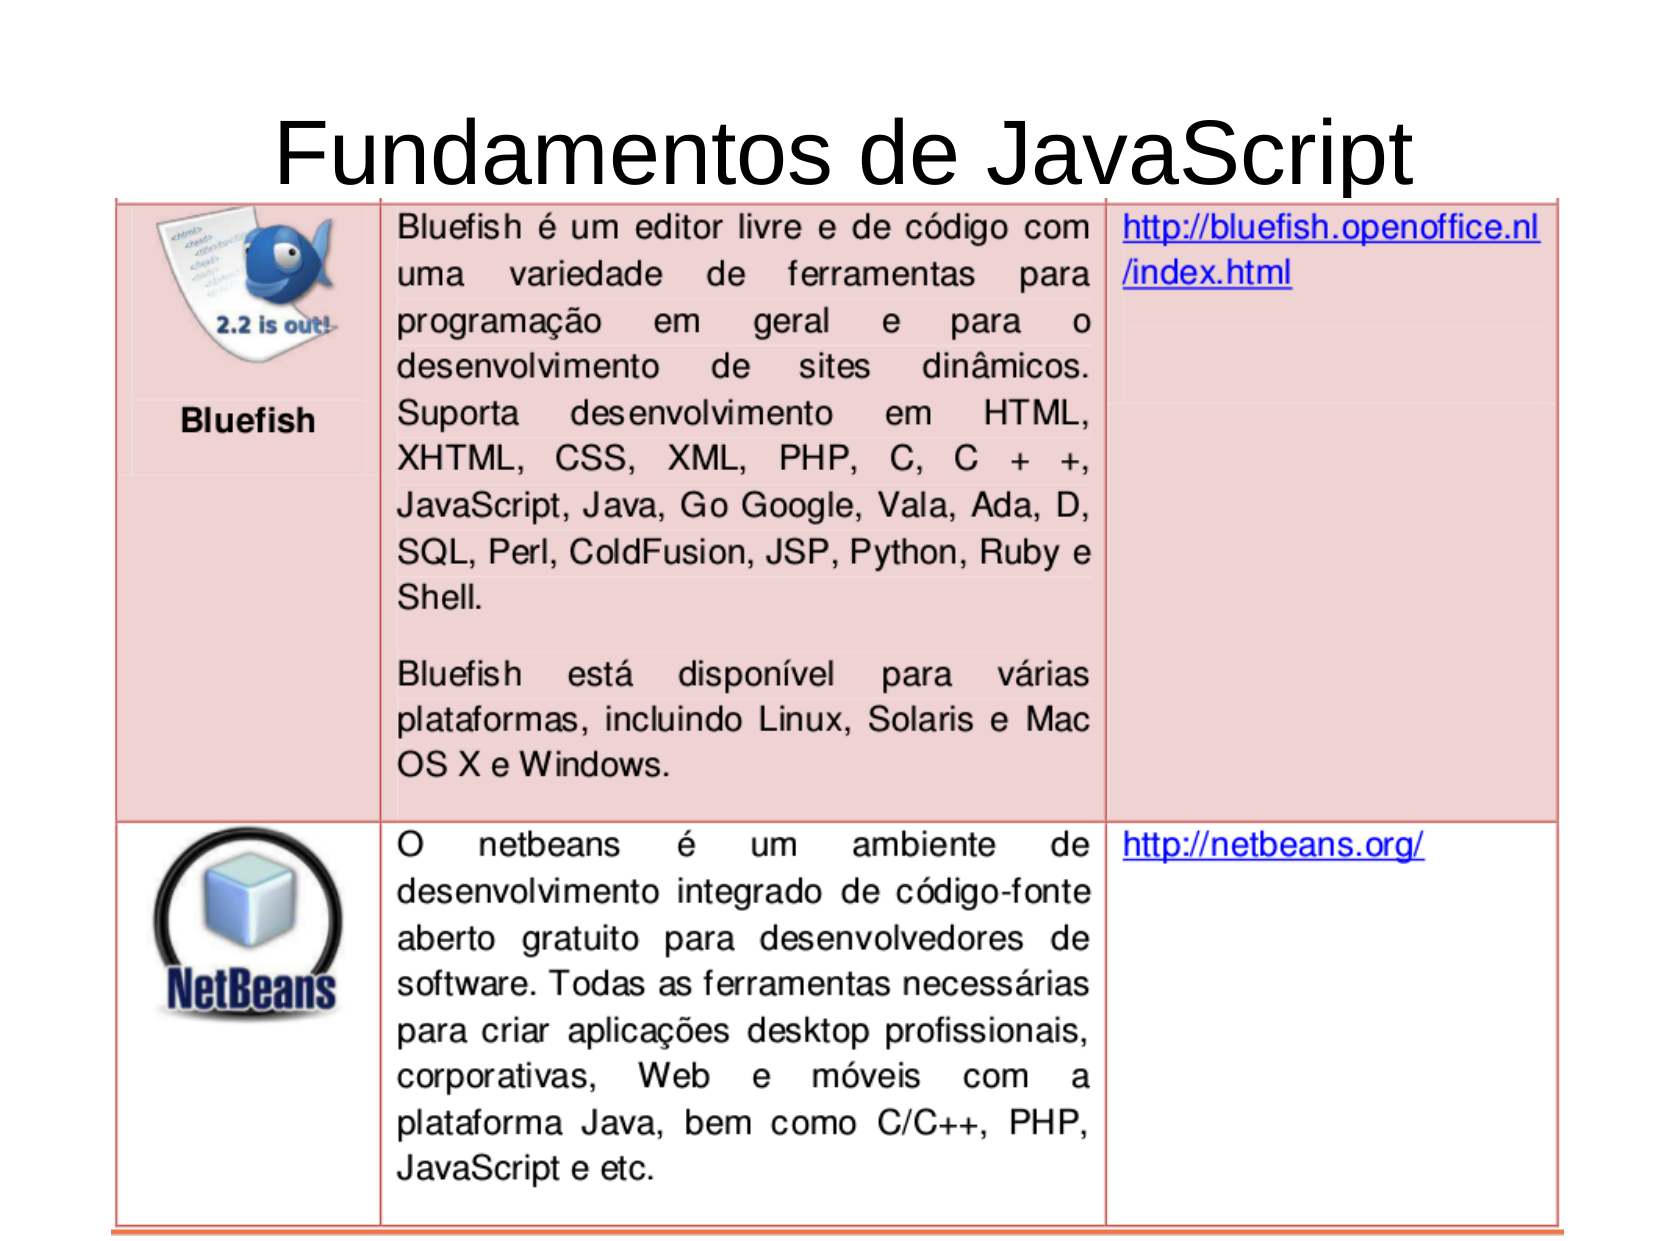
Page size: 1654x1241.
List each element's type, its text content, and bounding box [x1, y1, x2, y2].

title Fundamentos de JavaScript [82, 49, 1571, 257]
picture [111, 198, 1564, 1236]
